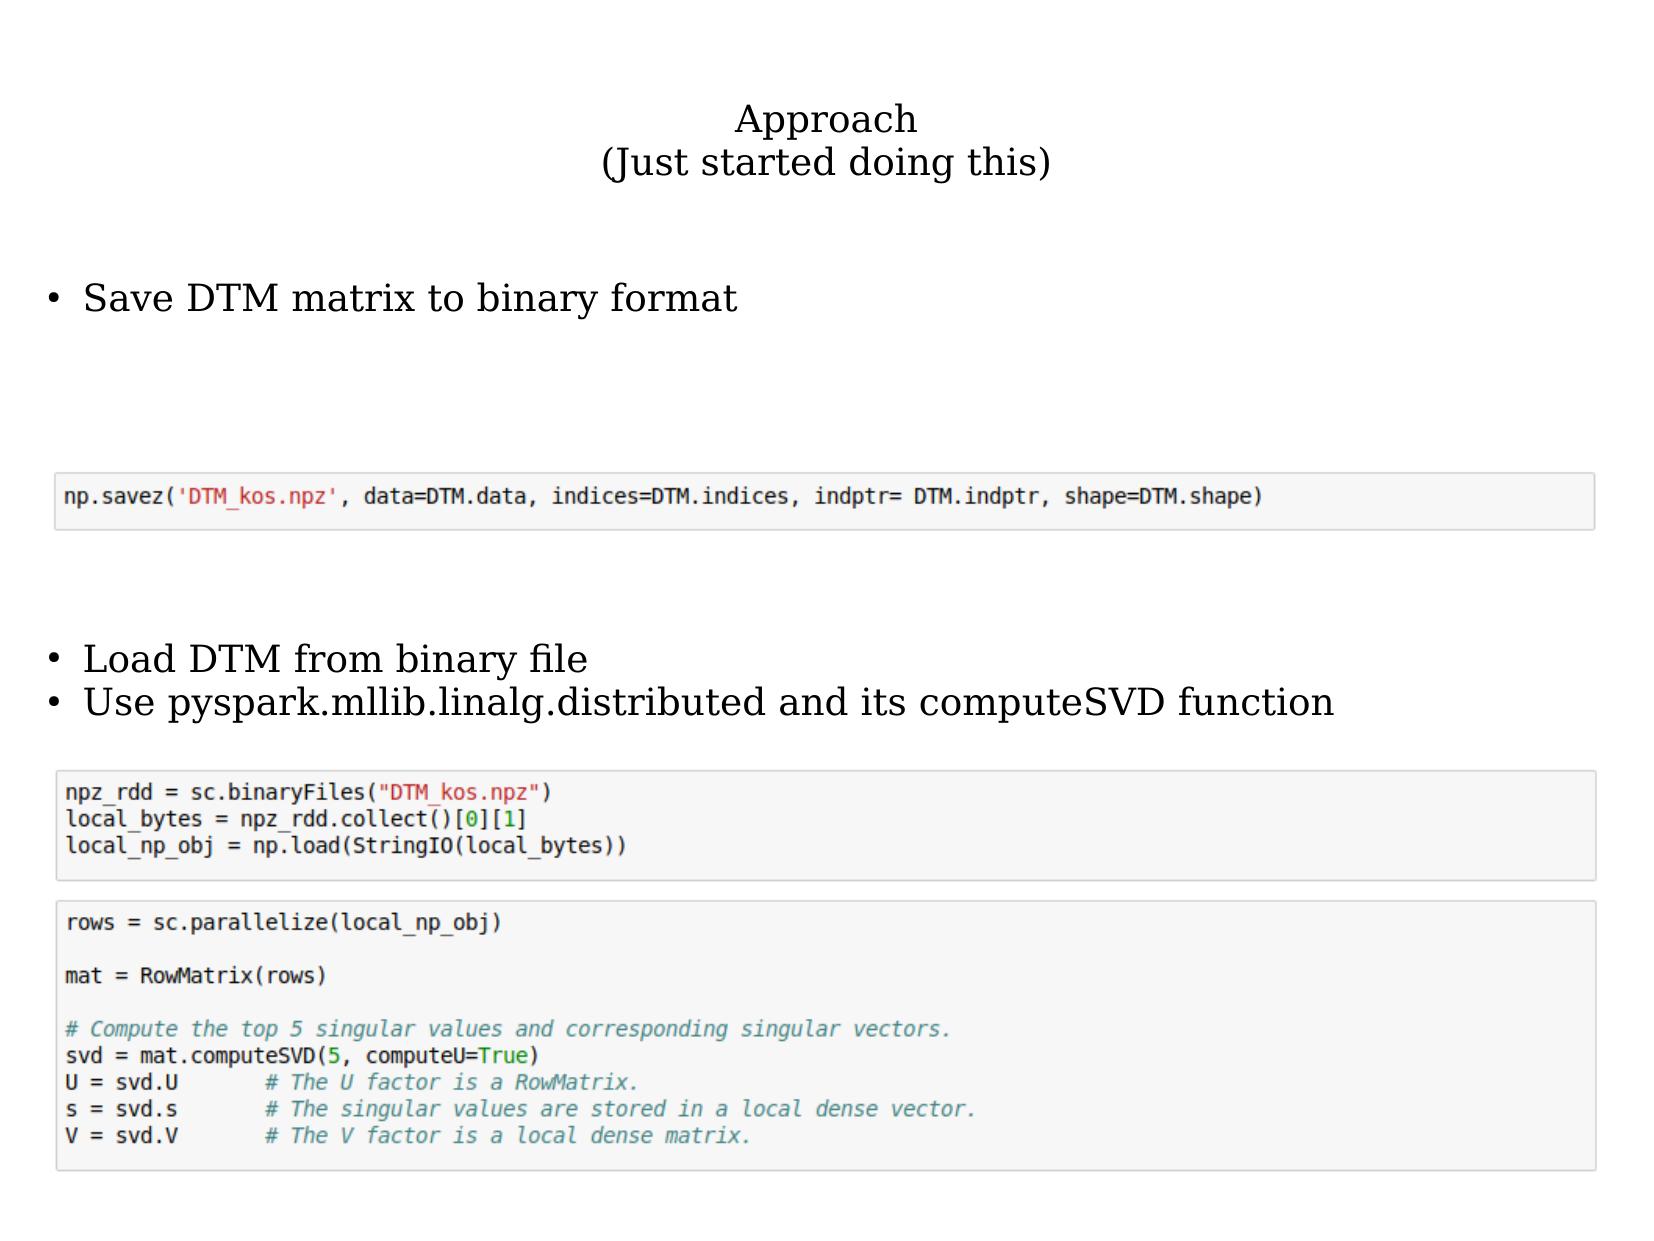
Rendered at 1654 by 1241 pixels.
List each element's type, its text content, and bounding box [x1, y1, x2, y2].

text_box Save DTM matrix to binary format [32, 269, 766, 329]
text_box Approach (Just started doing this) [585, 90, 1068, 192]
text_box Load DTM from binary file Use pyspark.mllib.linalg.distributed and its computeSVD function [32, 630, 1352, 732]
picture [45, 764, 1608, 1181]
picture [45, 463, 1605, 542]
